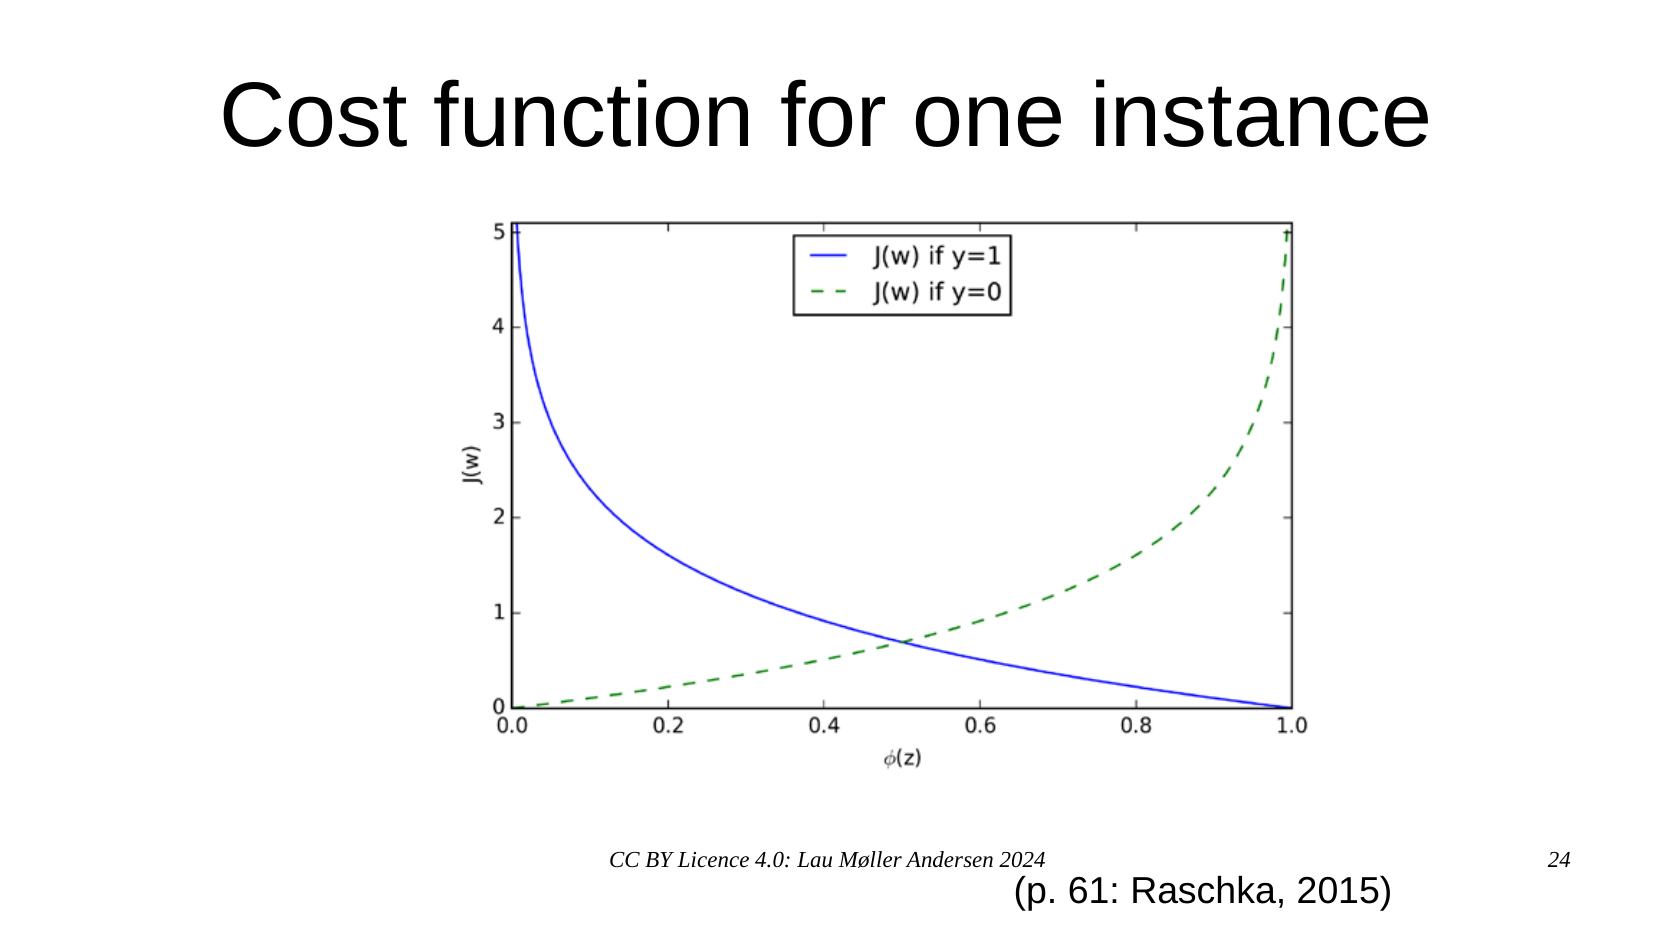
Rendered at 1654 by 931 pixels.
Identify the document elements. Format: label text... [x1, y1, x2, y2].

picture [442, 200, 1329, 793]
text_box (p. 61: Raschka, 2015) [998, 862, 1524, 920]
title Cost function for one instance [82, 37, 1571, 193]
